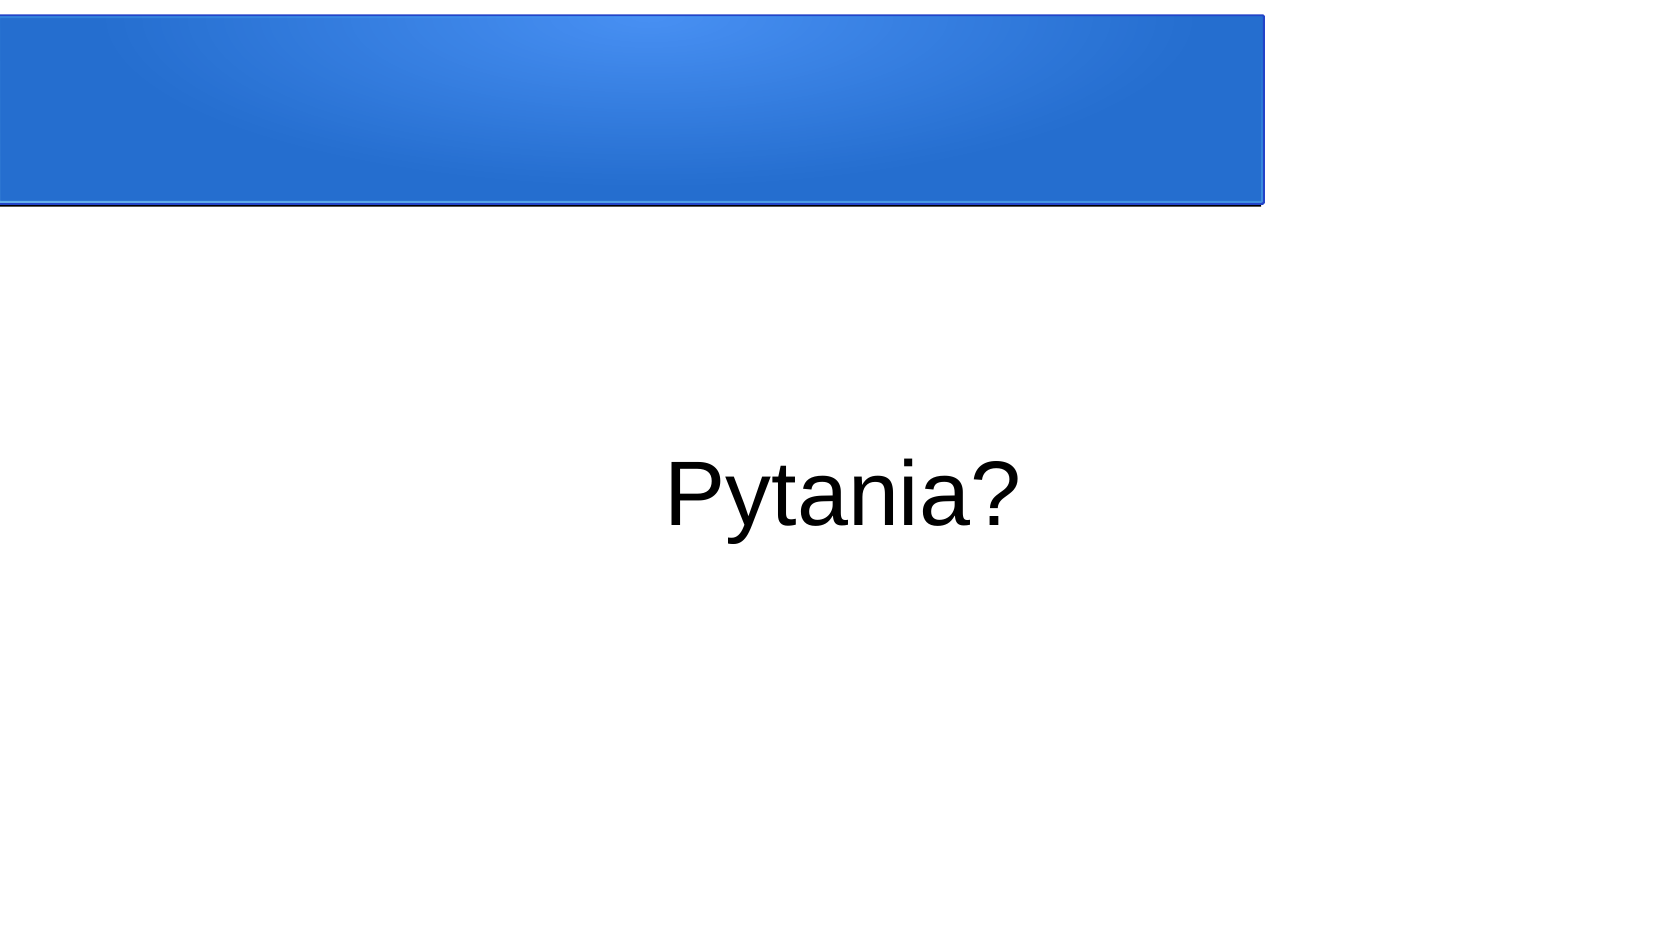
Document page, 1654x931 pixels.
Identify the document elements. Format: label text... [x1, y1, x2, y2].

subtitle Pytania? [82, 224, 1571, 764]
